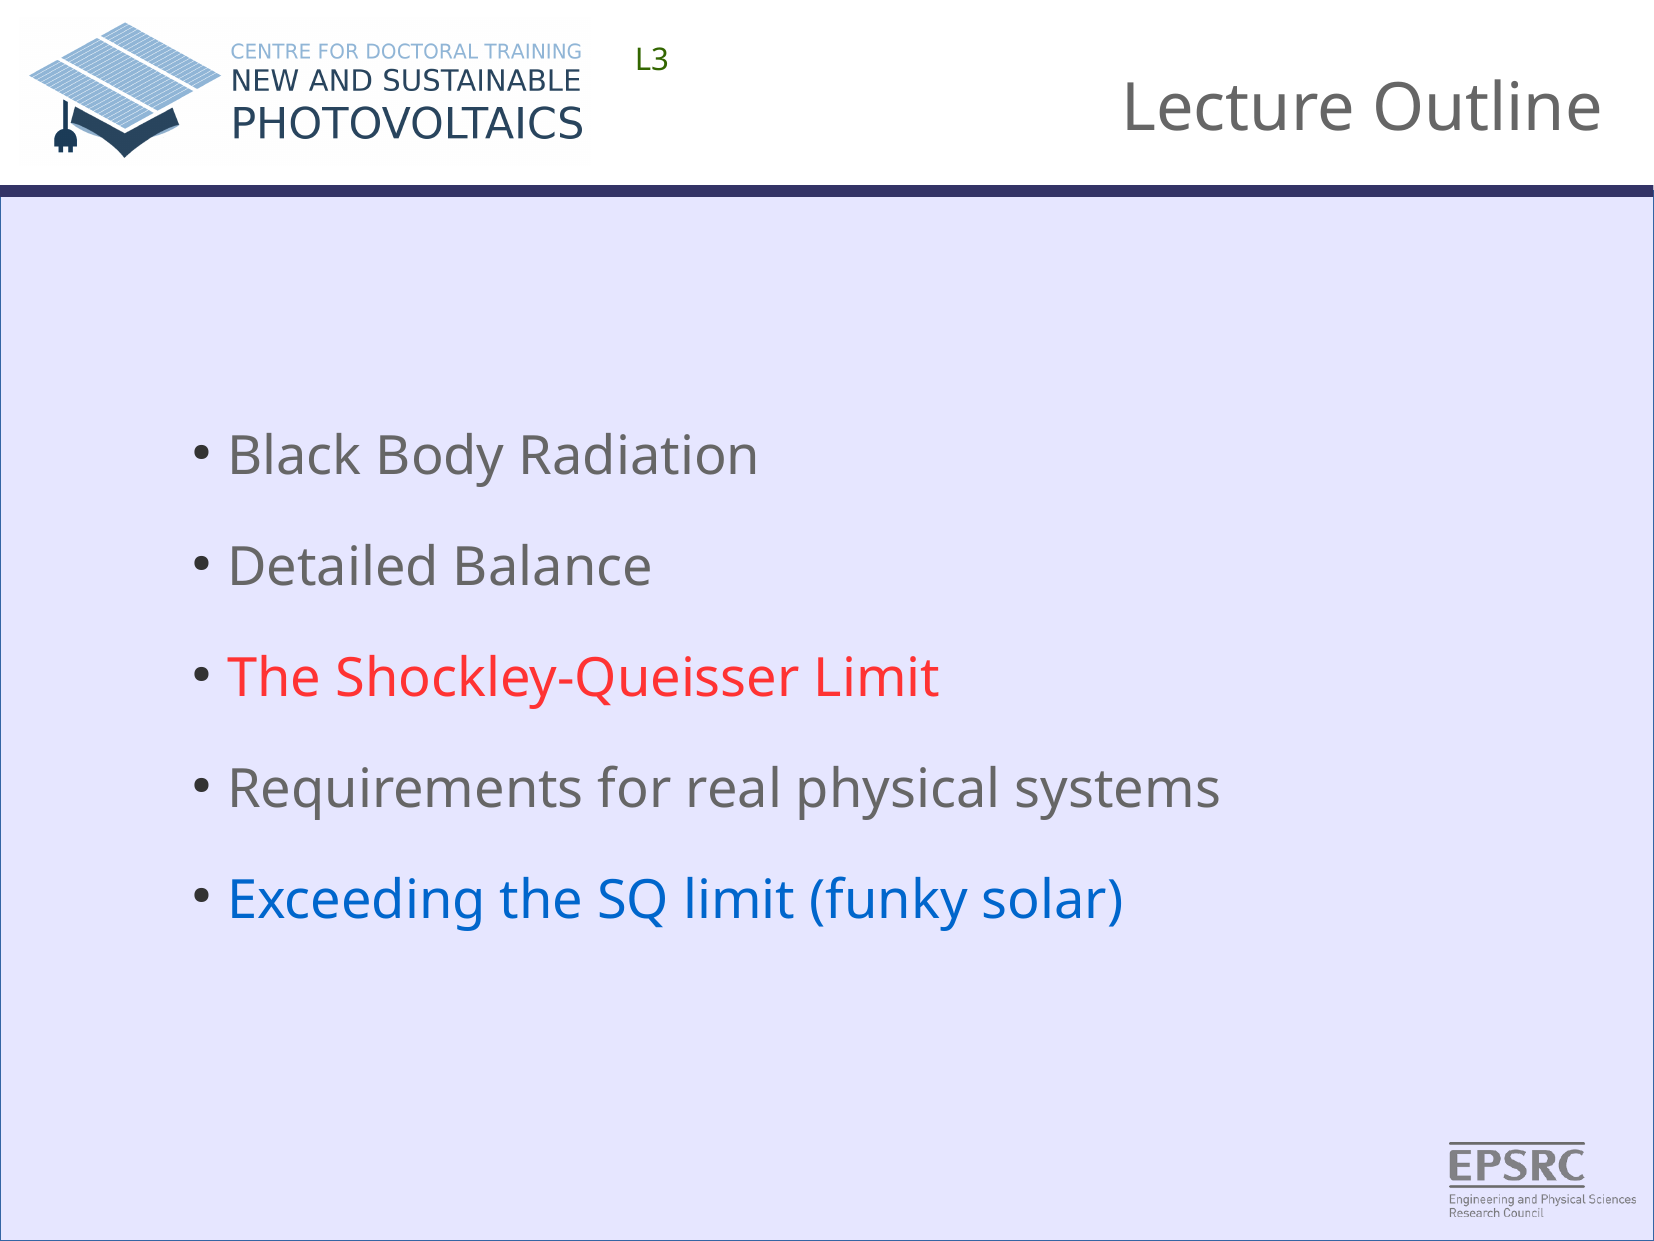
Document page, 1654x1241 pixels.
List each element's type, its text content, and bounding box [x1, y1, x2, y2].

text_box [0, 197, 1654, 1241]
text_box L3 [620, 29, 880, 80]
picture [1449, 1142, 1636, 1217]
text_box Black Body Radiation Detailed Balance The Shockley-Queisser Limit Requirements for real physical systems Exceeding the SQ limit (funky solar) [177, 372, 1418, 879]
text_box Lecture Outline [767, 51, 1619, 142]
picture [19, 17, 591, 166]
